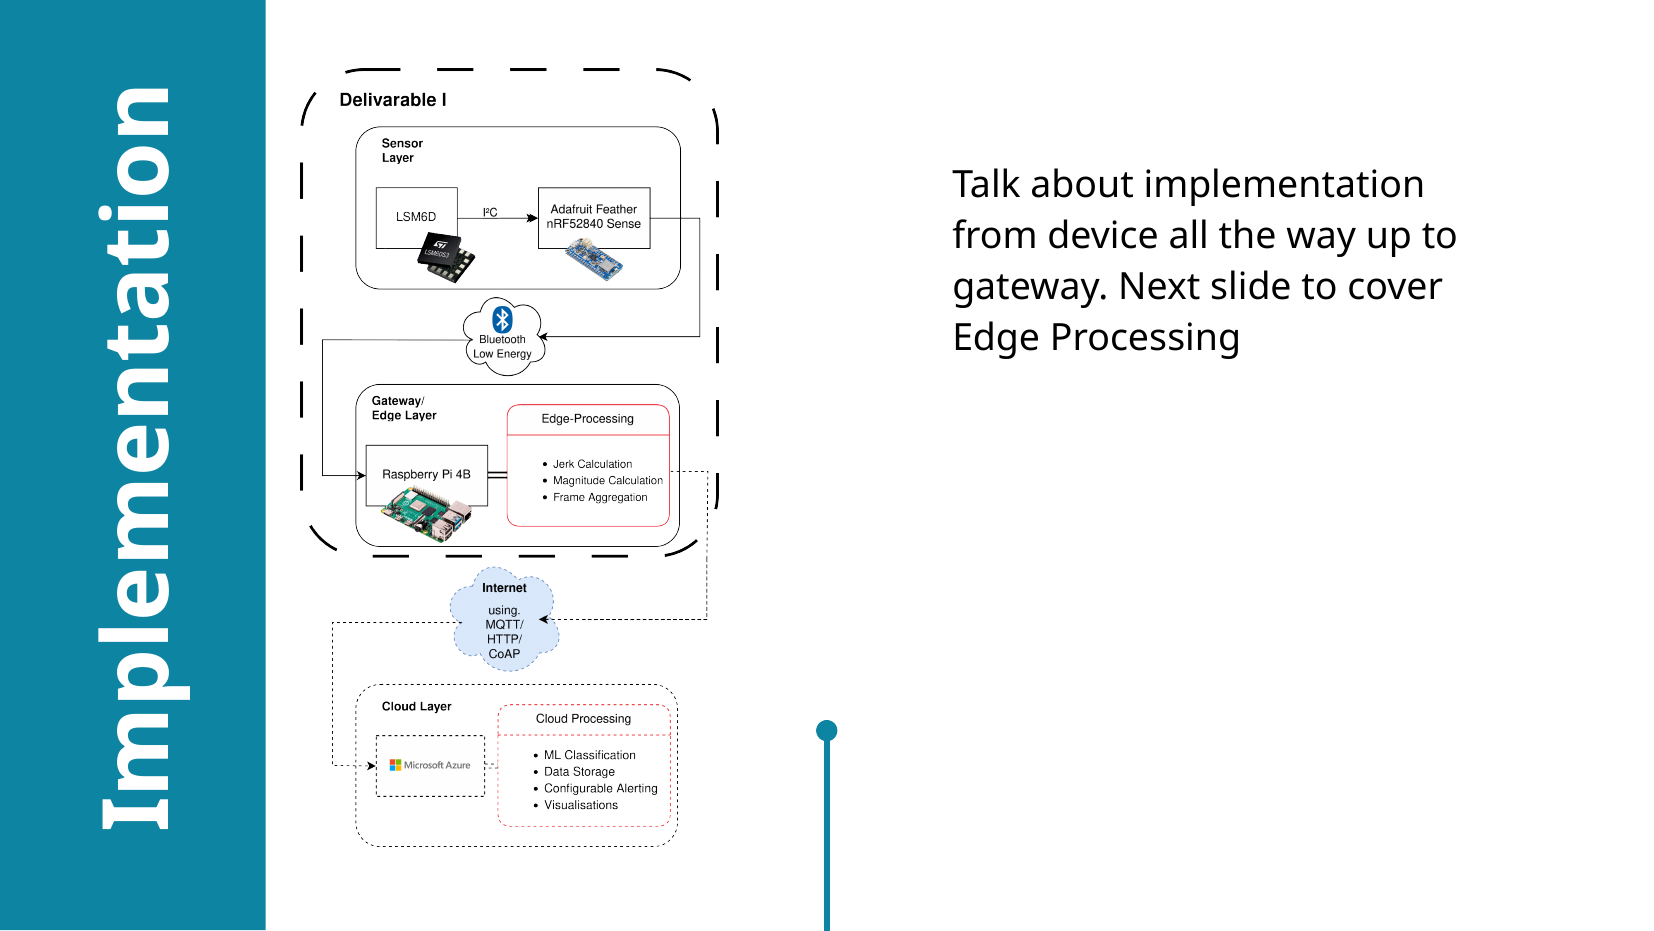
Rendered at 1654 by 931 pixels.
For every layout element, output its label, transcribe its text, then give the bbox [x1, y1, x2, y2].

title Implementation [29, 44, 237, 872]
picture [300, 68, 719, 847]
text_box Talk about implementation from device all the way up to gateway. Next slide to cover Edge Processing [937, 150, 1501, 788]
